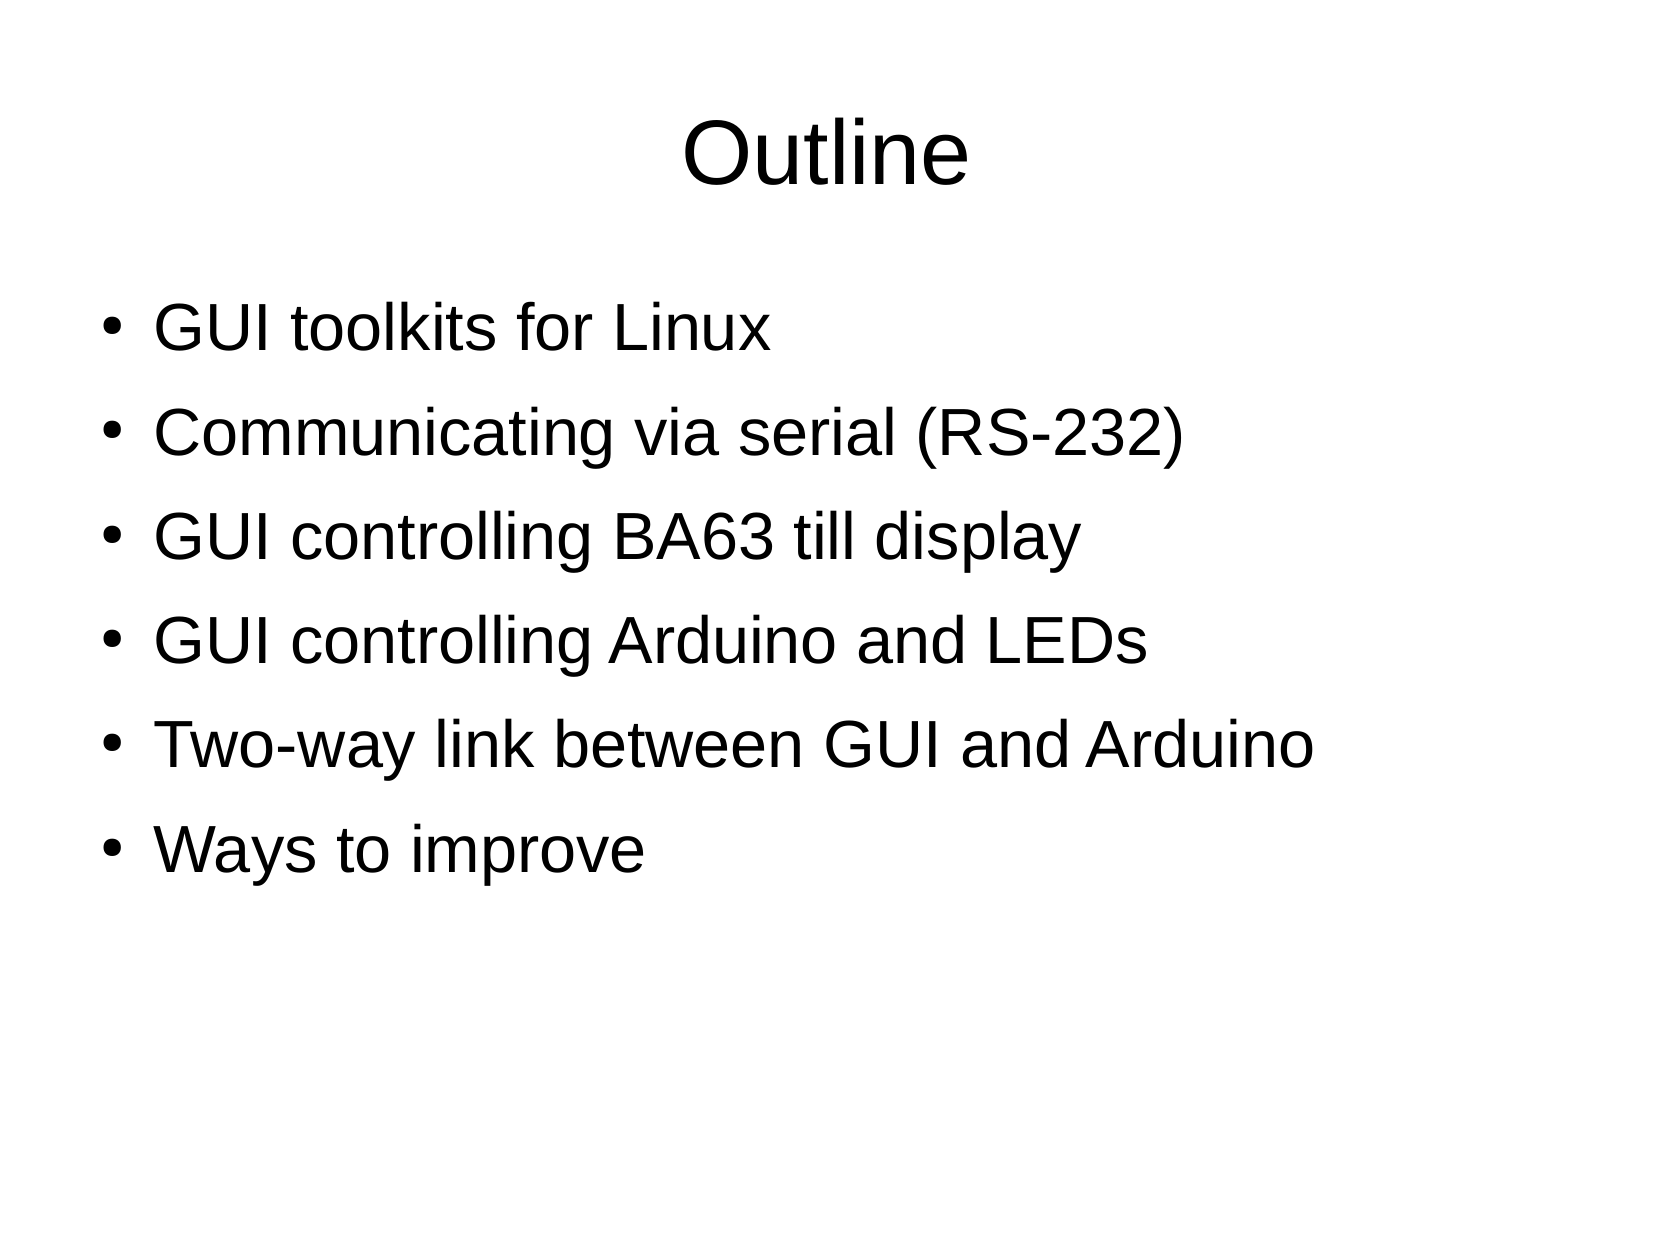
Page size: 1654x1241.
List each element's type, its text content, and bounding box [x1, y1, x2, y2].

list GUI toolkits for Linux Communicating via serial (RS-232) GUI controlling BA63 till display GUI controlling Arduino and LEDs Two-way link between GUI and Arduino Ways to improve [82, 290, 1538, 1010]
title Outline [82, 49, 1571, 257]
